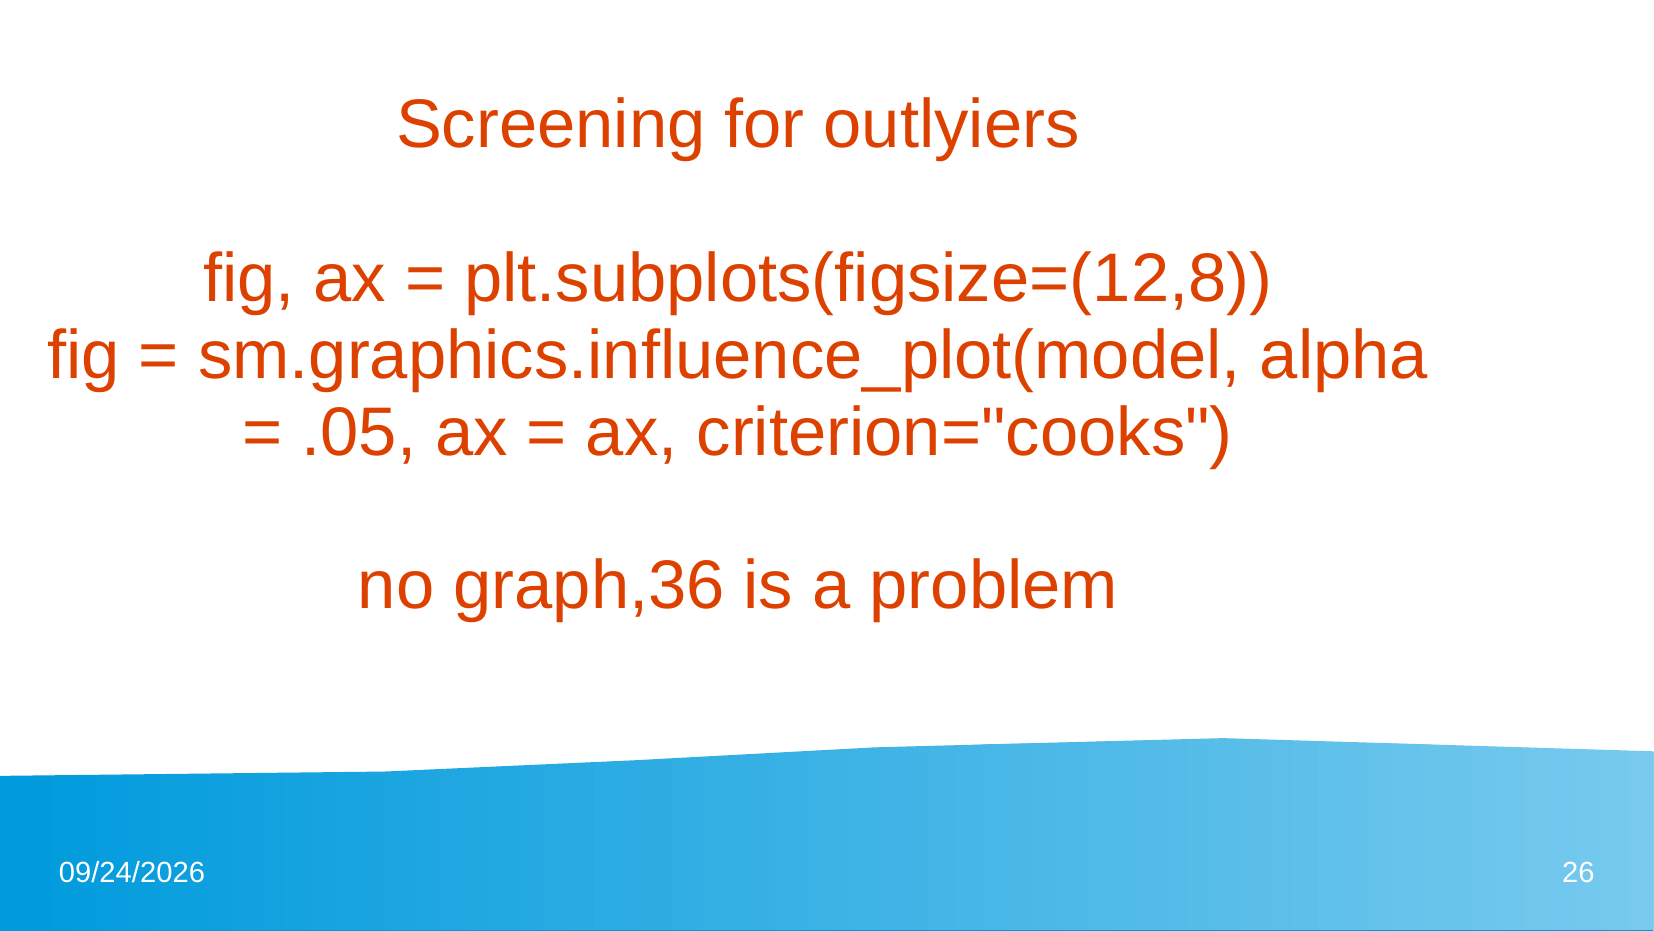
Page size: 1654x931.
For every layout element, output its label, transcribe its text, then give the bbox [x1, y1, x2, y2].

title Screening for outlyiers fig, ax = plt.subplots(figsize=(12,8)) fig = sm.graphics.influence_plot(model, alpha = .05, ax = ax, criterion="cooks") no graph,36 is a problem [0, 85, 1477, 624]
